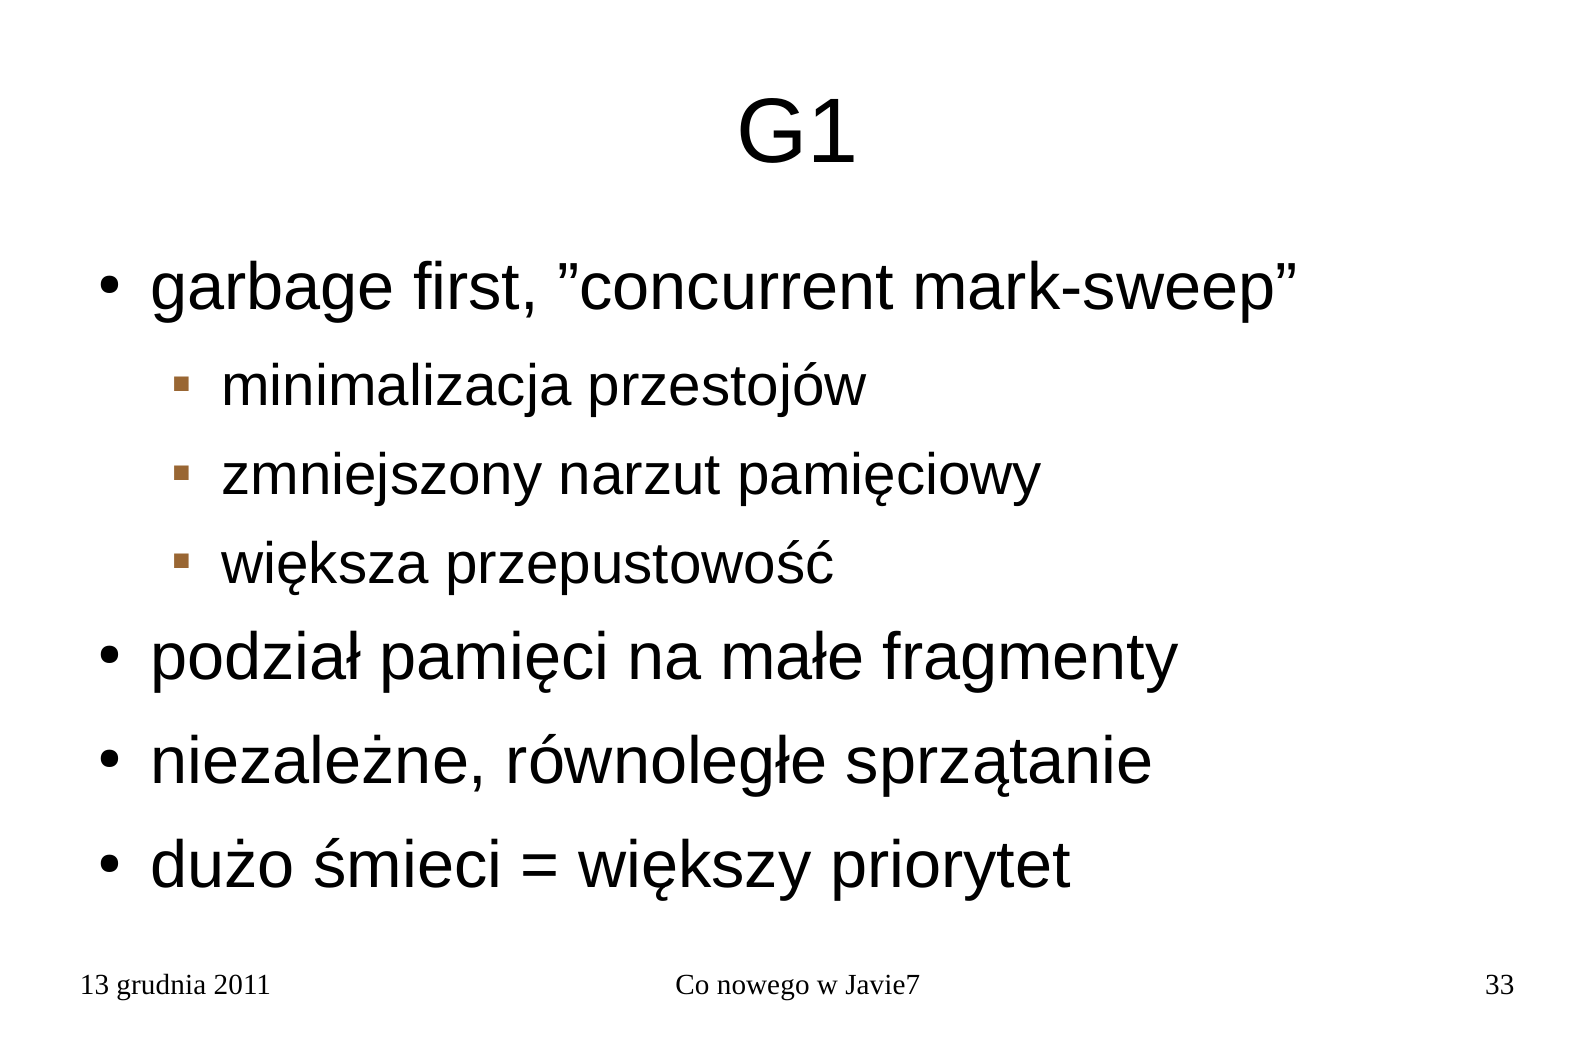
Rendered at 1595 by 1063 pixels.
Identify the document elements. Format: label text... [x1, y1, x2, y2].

title G1 [79, 42, 1515, 220]
list garbage first, ”concurrent mark-sweep” minimalizacja przestojów zmniejszony narzut pamięciowy większa przepustowość podział pamięci na małe fragmenty niezależne, równoległe sprzątanie dużo śmieci = większy priorytet [79, 248, 1515, 951]
